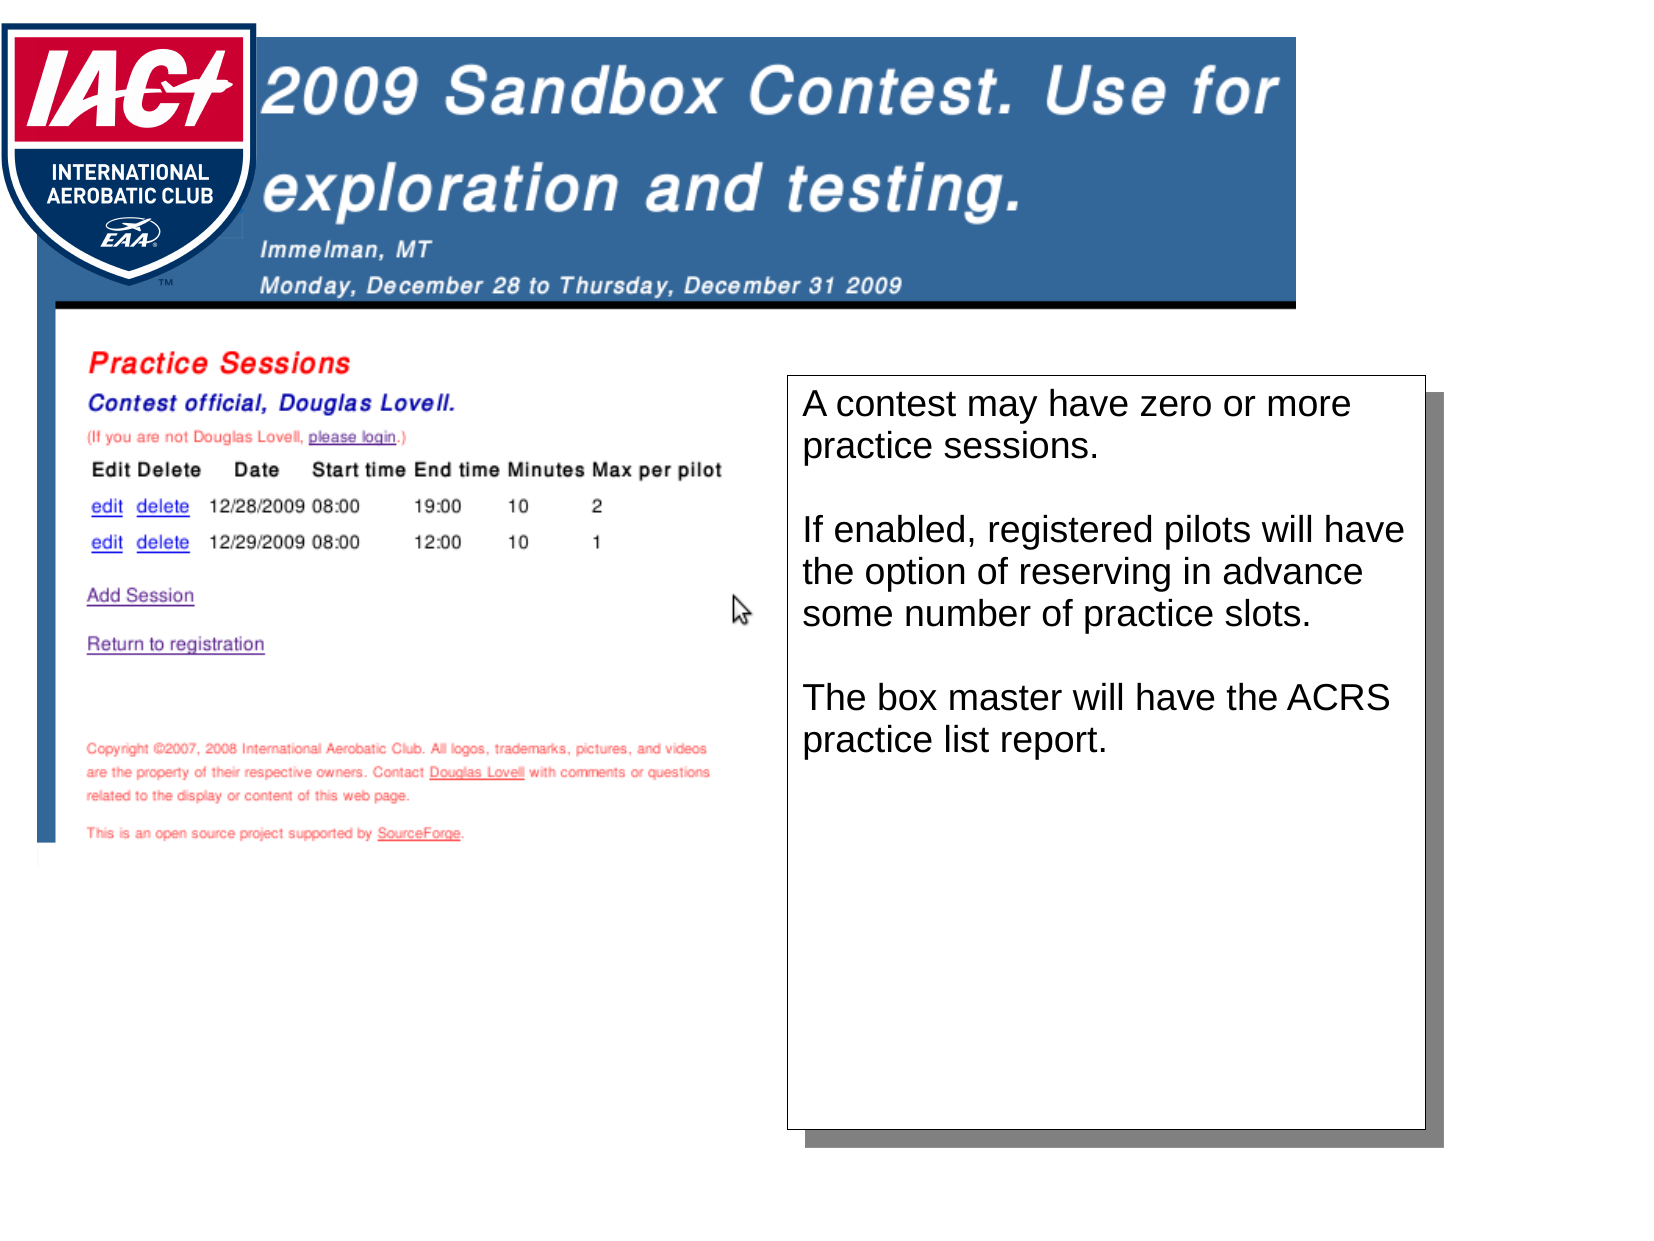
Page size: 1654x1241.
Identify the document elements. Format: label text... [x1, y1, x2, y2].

picture [0, 22, 1296, 868]
text_box A contest may have zero or more practice sessions. If enabled, registered pilots will have the option of reserving in advance some number of practice slots. The box master will have the ACRS practice list report. [787, 375, 1426, 1130]
